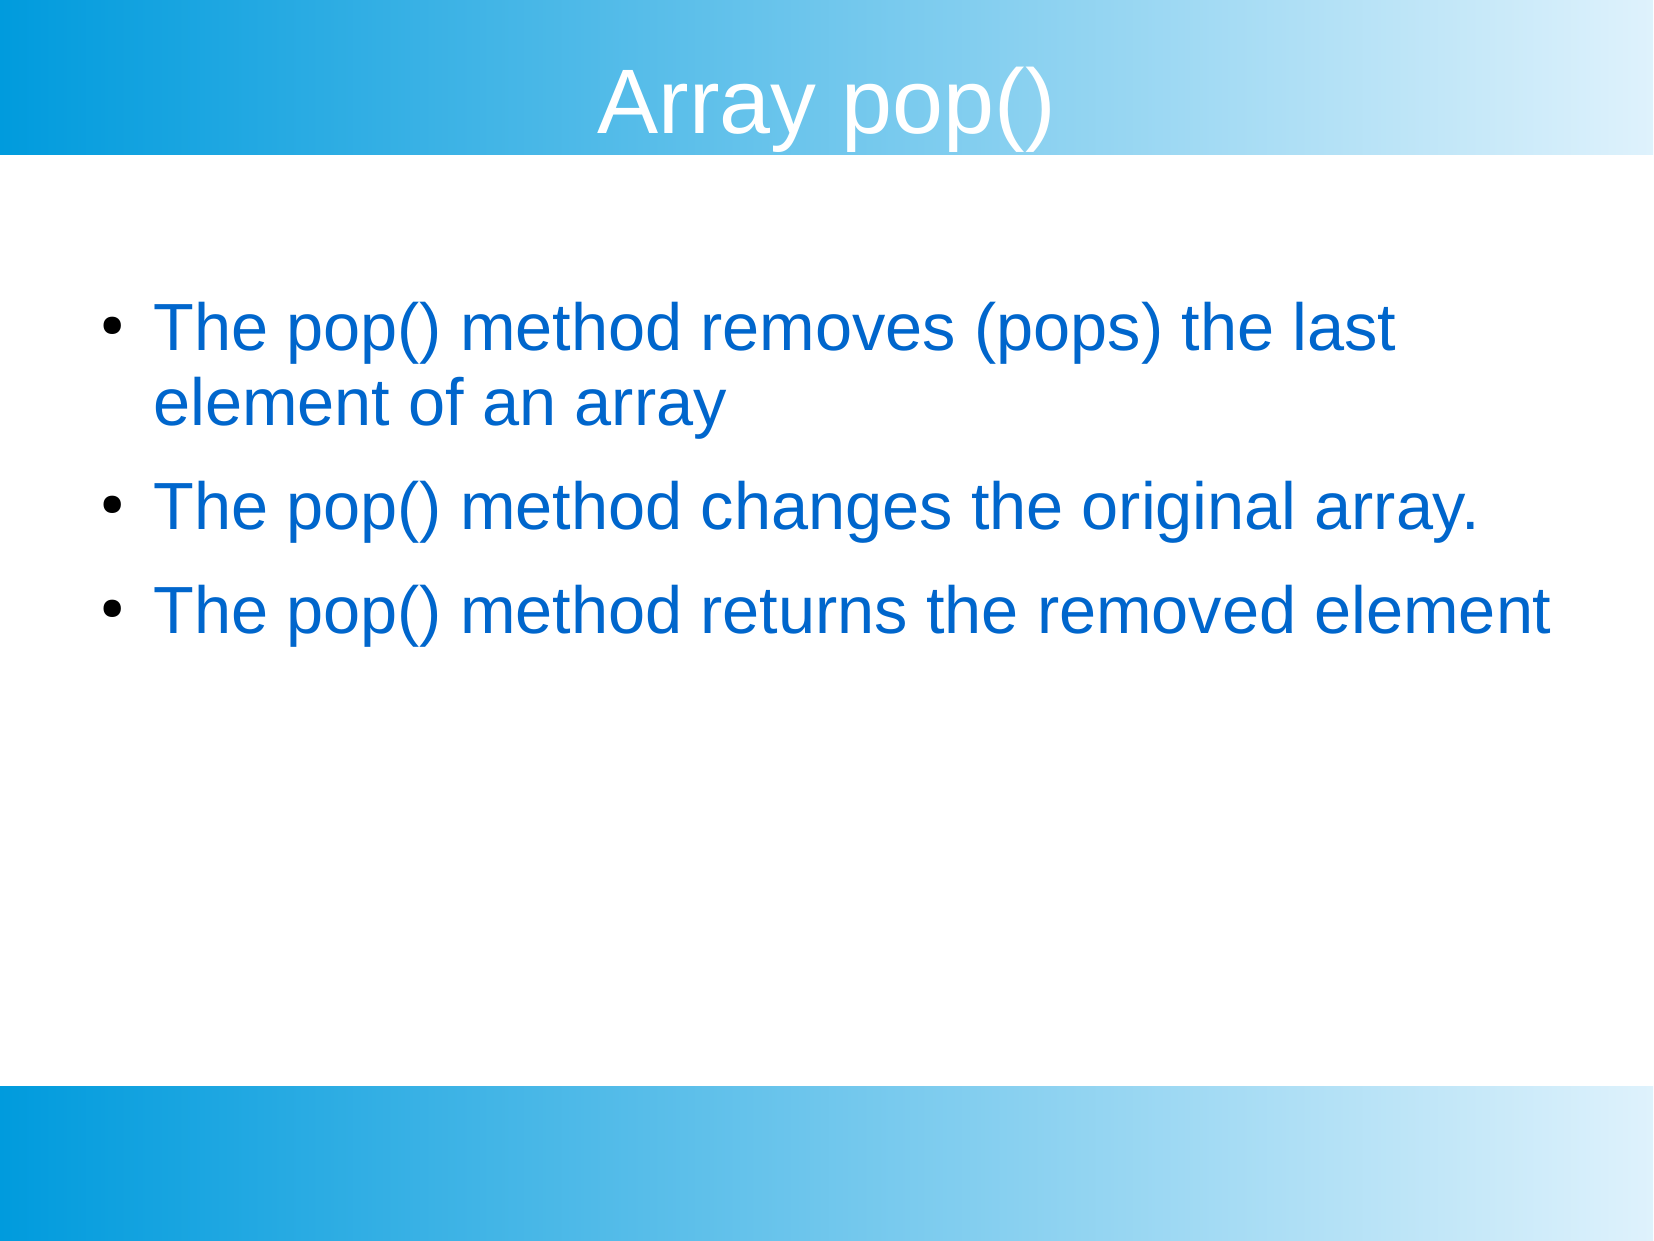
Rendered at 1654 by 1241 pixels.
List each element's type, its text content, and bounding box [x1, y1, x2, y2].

title Array pop() [82, 49, 1571, 155]
list The pop() method removes (pops) the last element of an array The pop() method changes the original array. The pop() method returns the removed element [82, 290, 1571, 1010]
